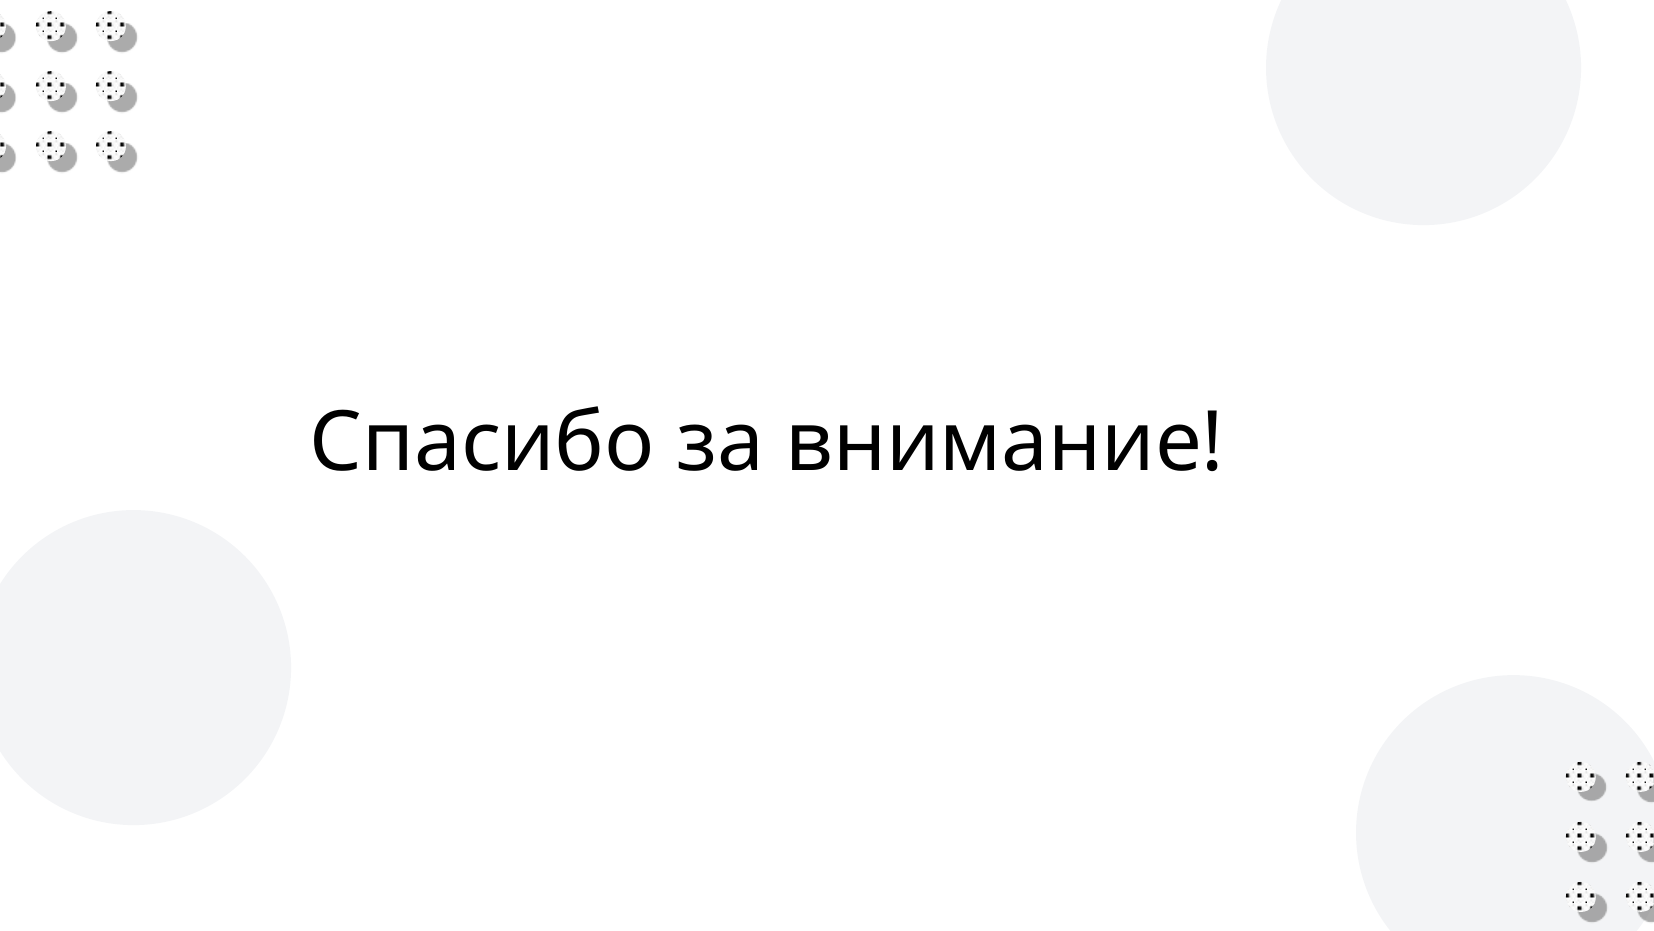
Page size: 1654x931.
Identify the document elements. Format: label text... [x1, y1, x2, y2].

picture [95, 11, 126, 42]
text_box Спасибо за внимание! [295, 373, 1477, 502]
picture [95, 71, 126, 102]
picture [1565, 761, 1596, 792]
picture [1565, 881, 1596, 912]
picture [1565, 821, 1596, 852]
picture [35, 71, 66, 102]
picture [1625, 821, 1654, 852]
picture [0, 134, 7, 159]
picture [1625, 761, 1654, 792]
picture [35, 11, 66, 42]
picture [35, 131, 67, 162]
picture [95, 131, 127, 162]
picture [0, 14, 6, 39]
picture [0, 74, 6, 99]
picture [1625, 881, 1654, 912]
